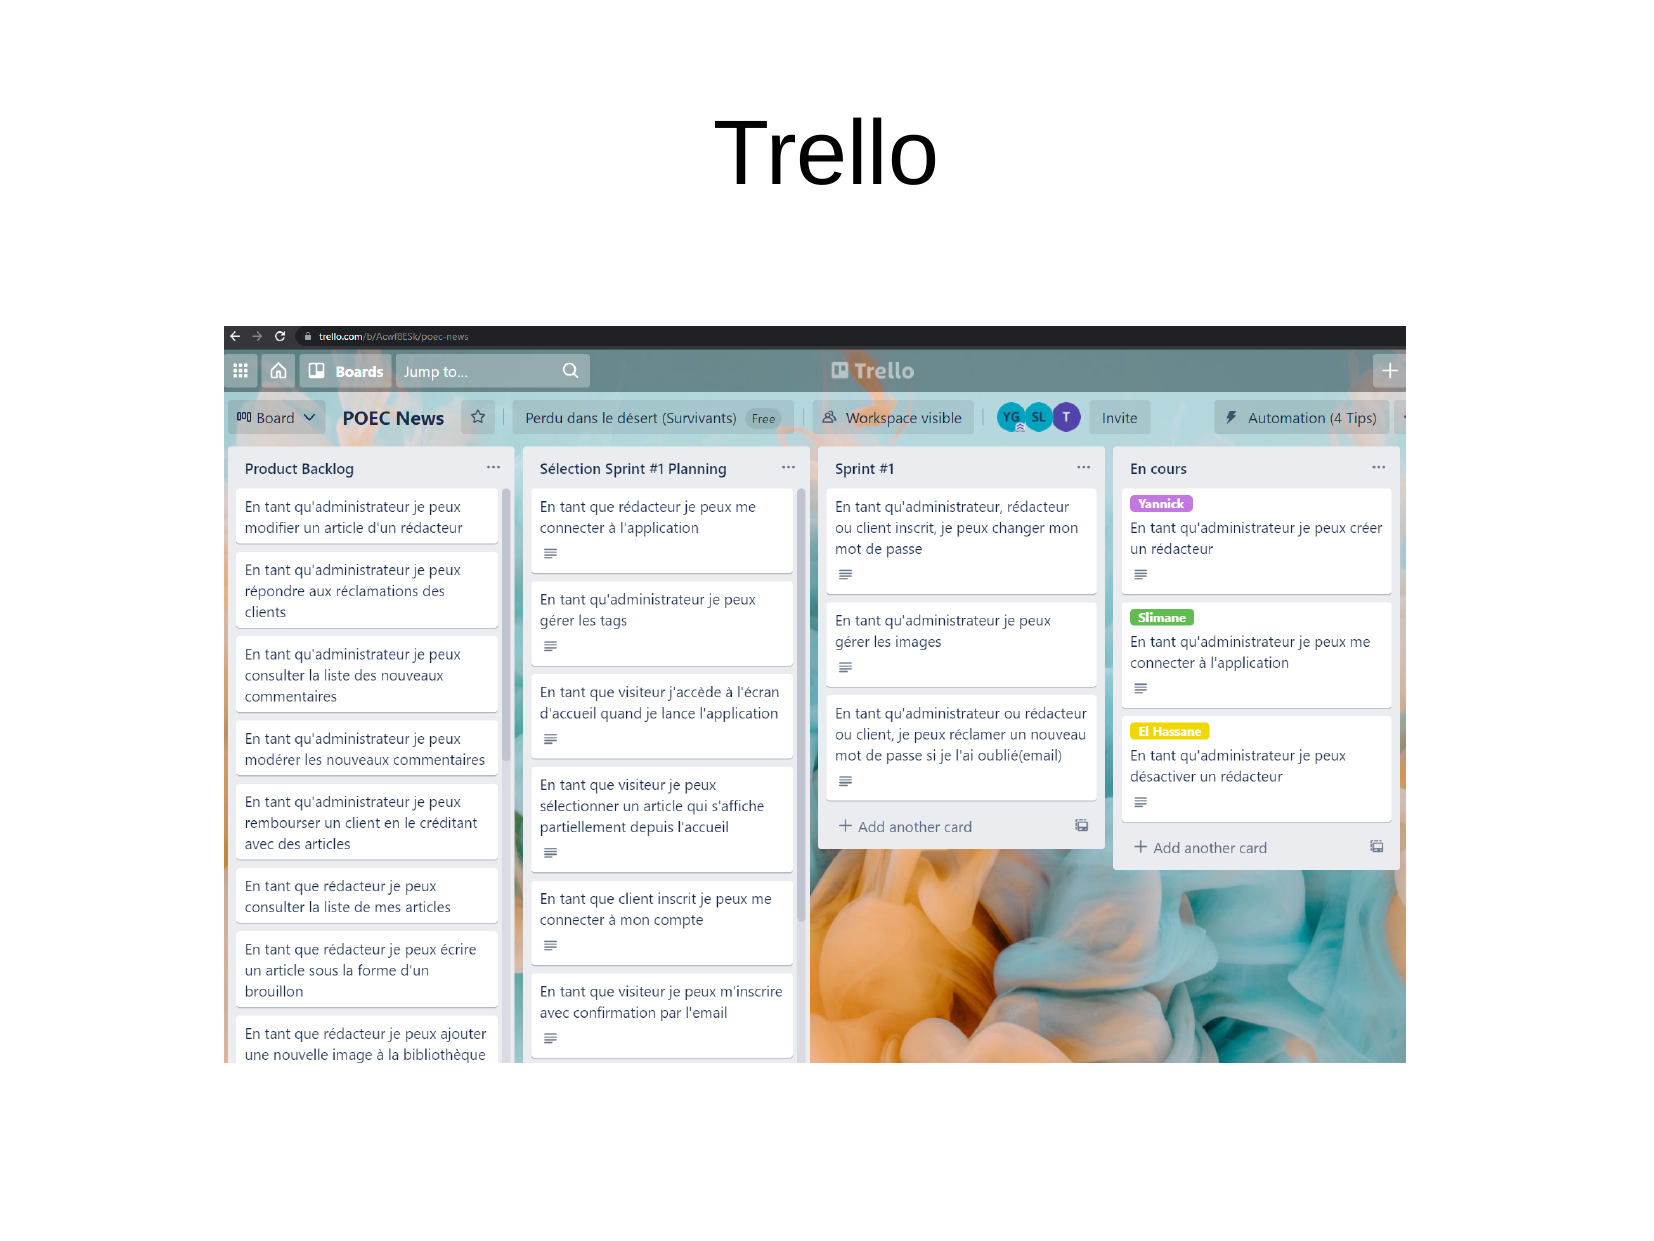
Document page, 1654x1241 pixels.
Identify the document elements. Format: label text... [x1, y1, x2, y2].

picture [224, 326, 1406, 1063]
title Trello [82, 49, 1571, 257]
